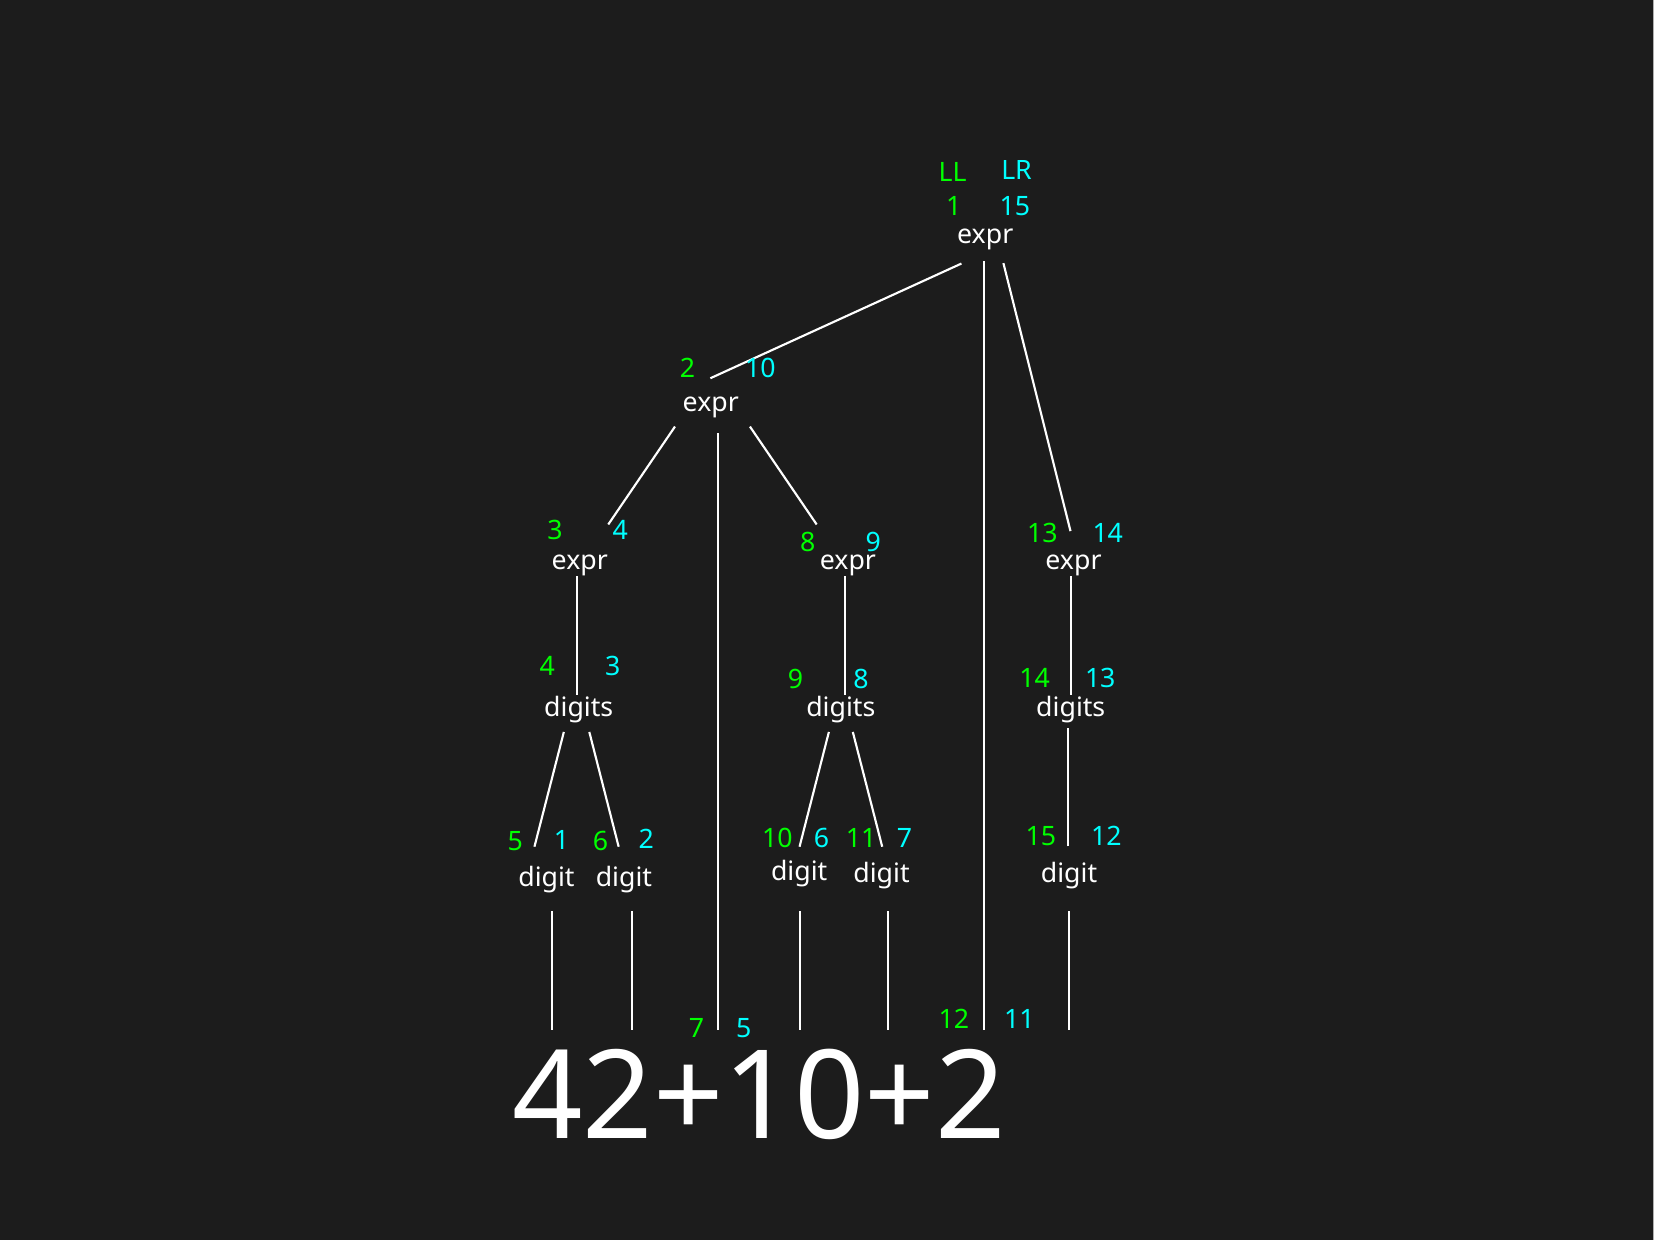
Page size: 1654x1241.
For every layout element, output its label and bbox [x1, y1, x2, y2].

picture [509, 160, 1126, 1141]
